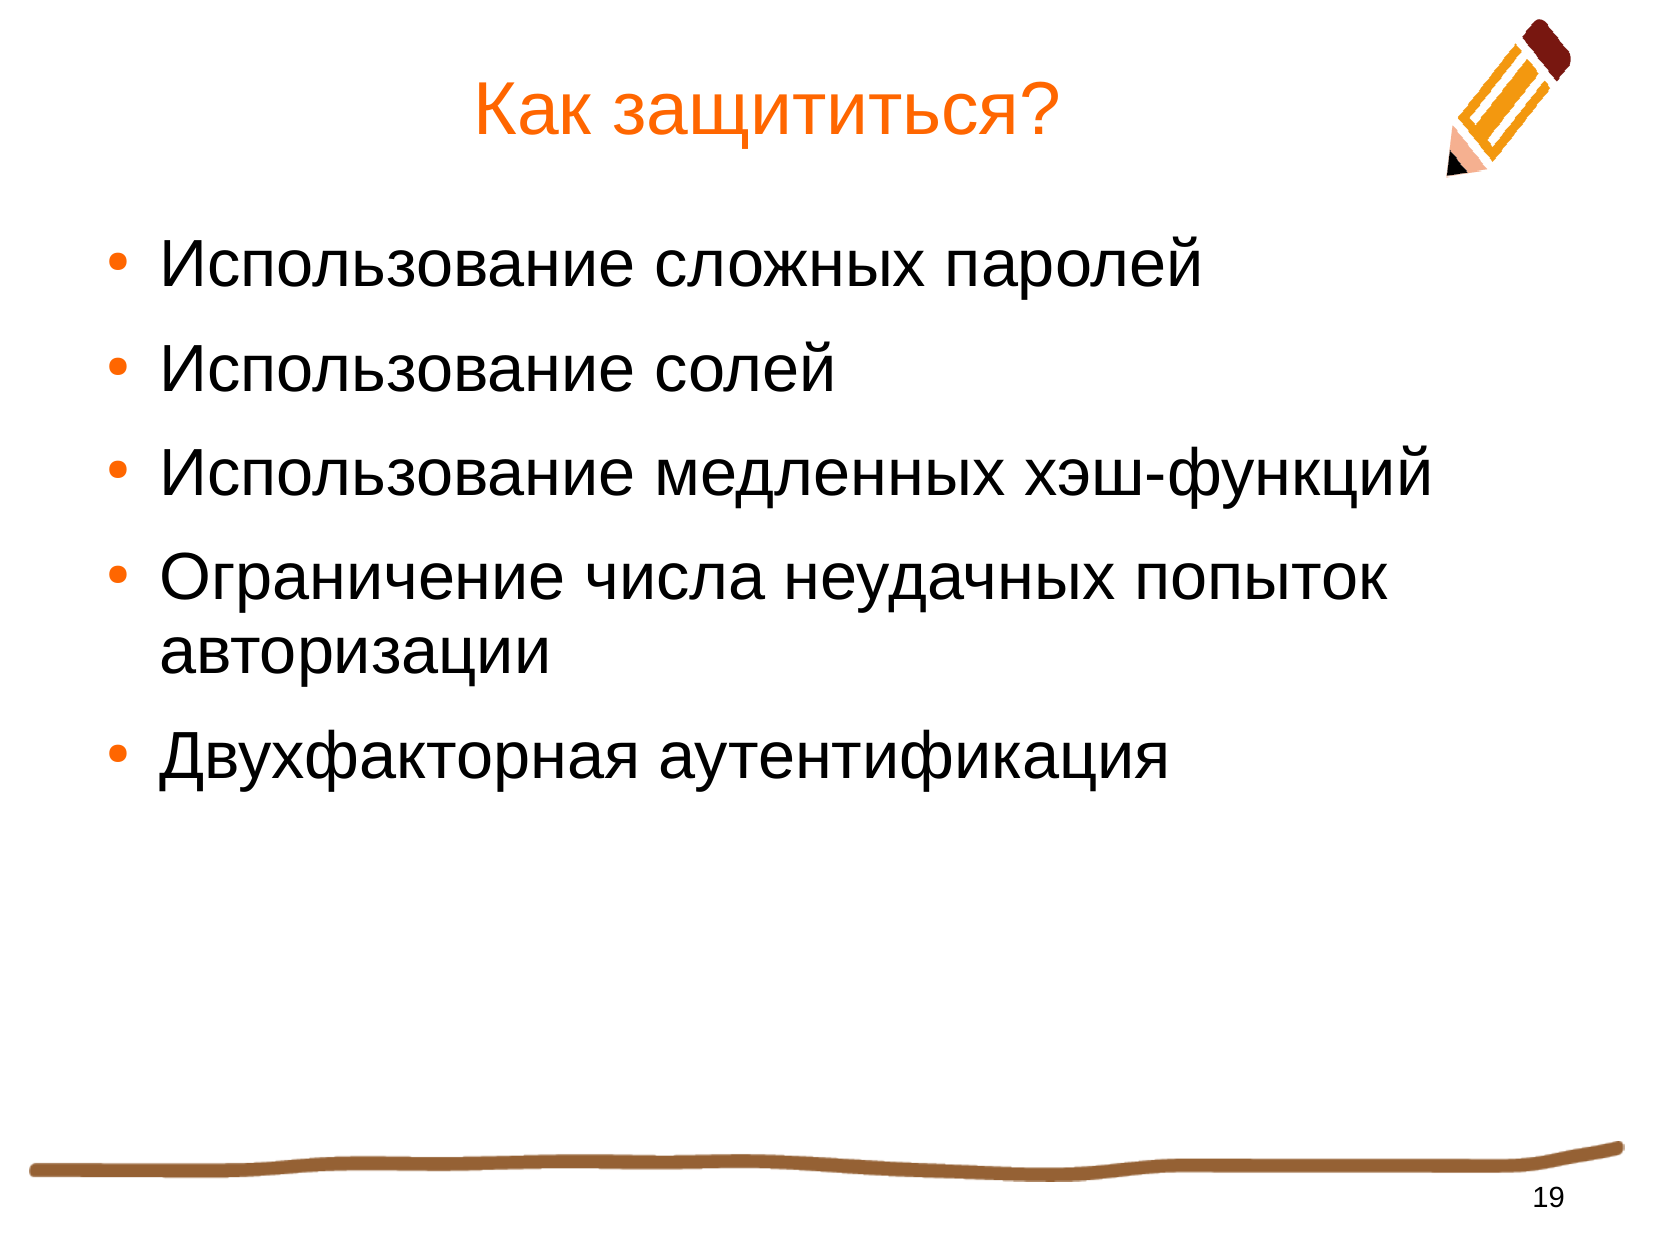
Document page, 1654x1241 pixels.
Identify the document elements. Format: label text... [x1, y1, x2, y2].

title Как защититься? [88, 39, 1447, 178]
list Использование сложных паролей Использование солей Использование медленных хэш-функций Ограничение числа неудачных попыток авторизации Двухфакторная аутентификация [88, 226, 1536, 1093]
picture [29, 1141, 1625, 1182]
picture [1446, 19, 1571, 178]
